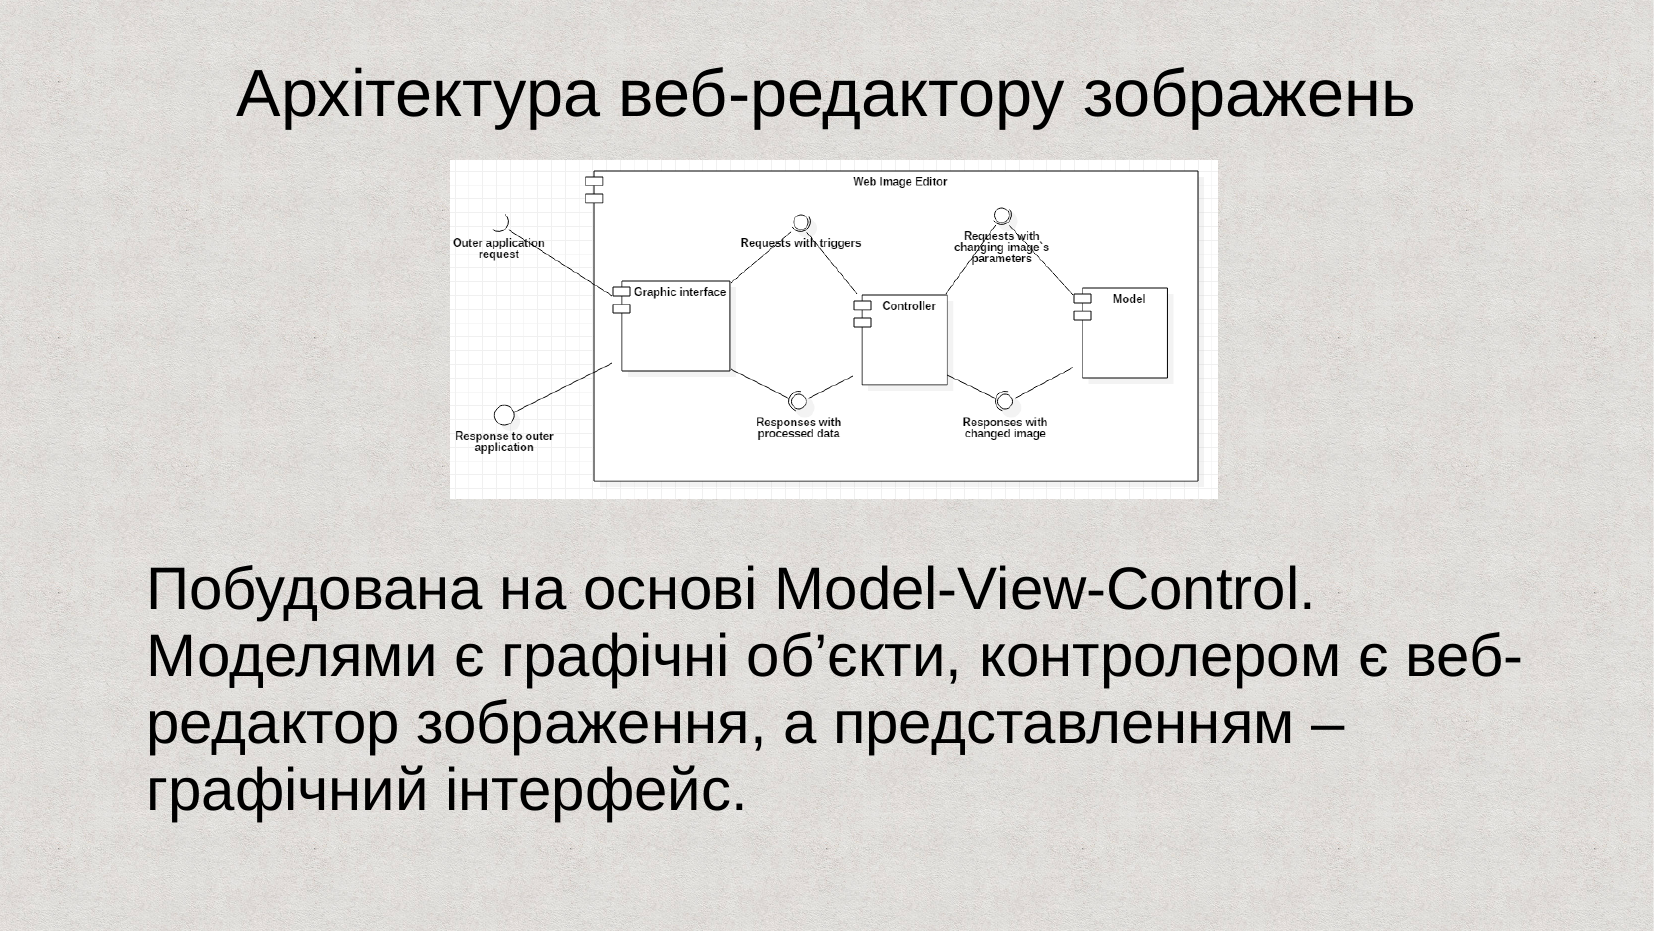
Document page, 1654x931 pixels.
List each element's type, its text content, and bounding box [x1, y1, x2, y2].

list Побудована на основі Model-View-Control. Моделями є графічні об’єкти, контролером є веб-редактор зображення, а представленням – графічний інтерфейс. [82, 555, 1571, 826]
picture [0, 0, 1654, 931]
title Архітектура веб-редактору зображень [82, 37, 1571, 151]
